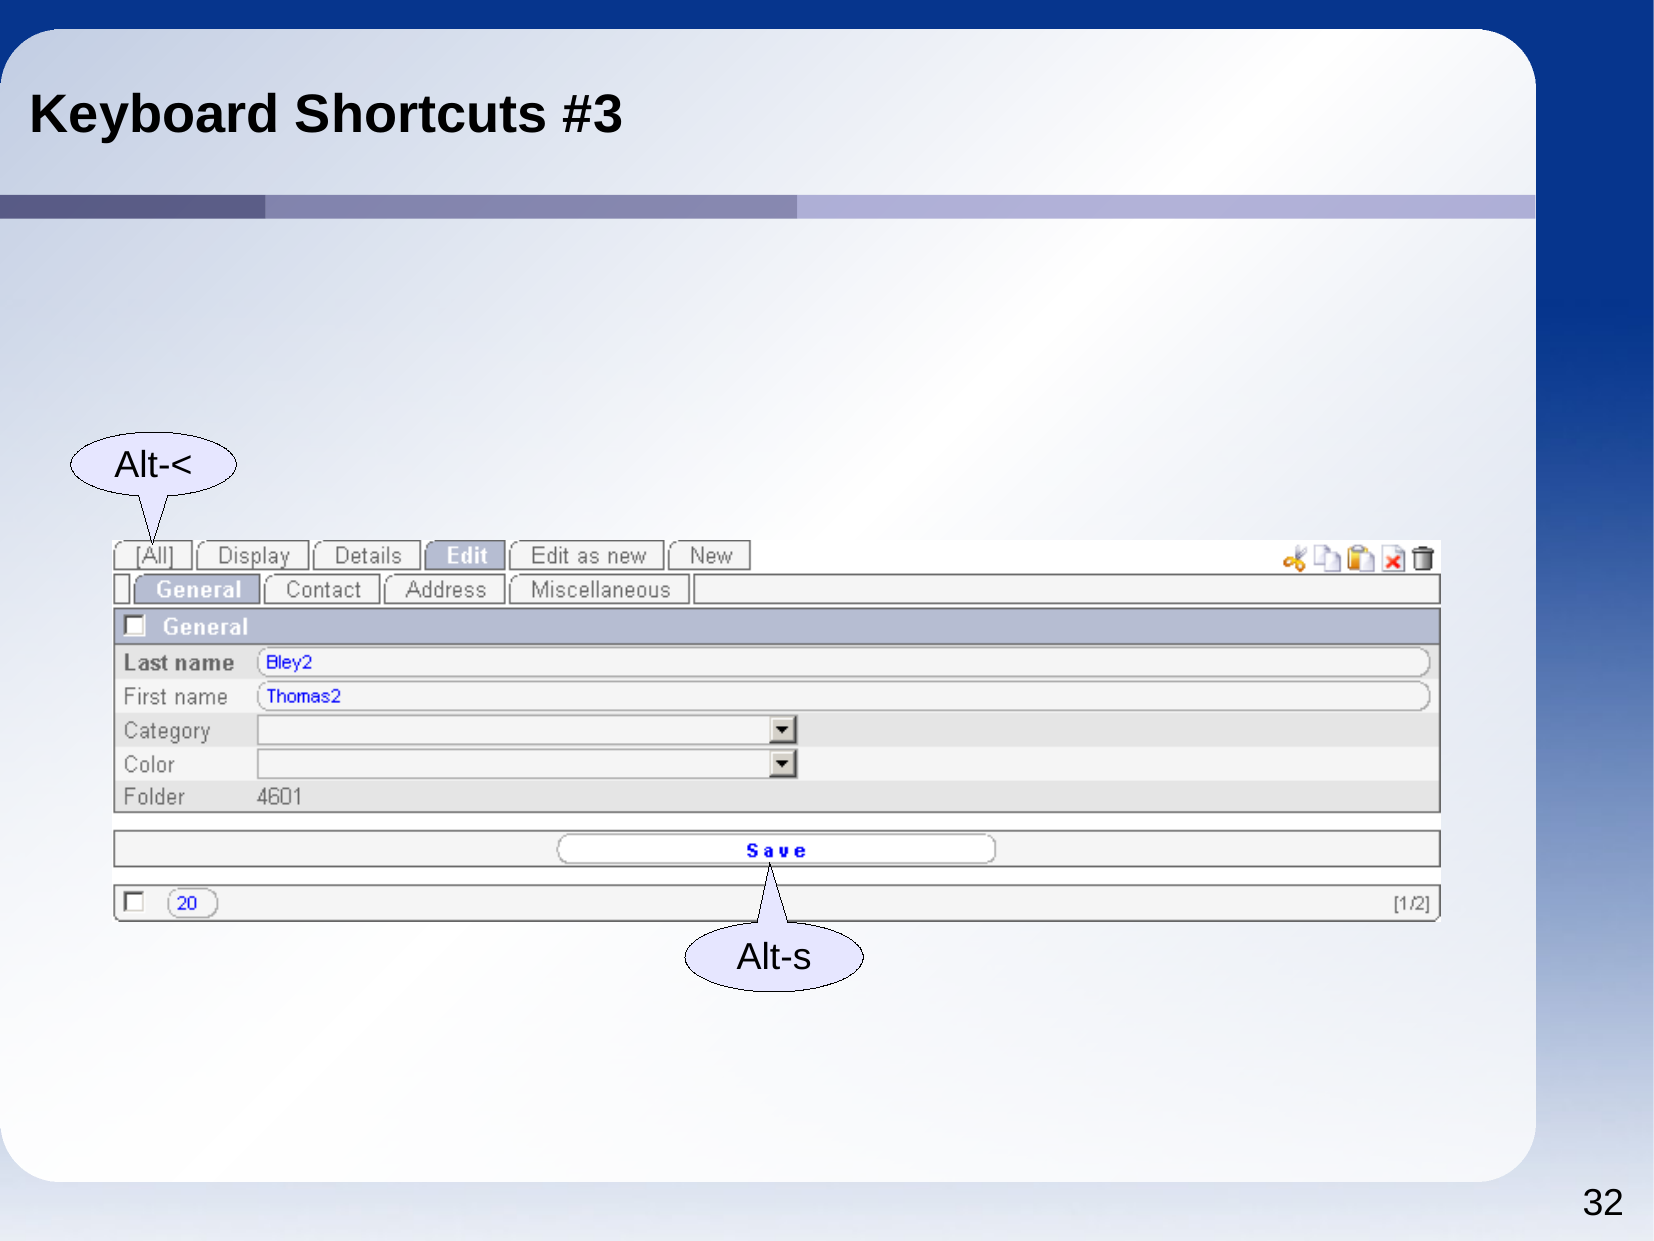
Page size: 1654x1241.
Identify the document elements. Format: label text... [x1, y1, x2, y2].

picture [112, 540, 1441, 922]
text_box Alt-s [684, 862, 864, 992]
title Keyboard Shortcuts #3 [29, 49, 1506, 178]
picture [0, 0, 1654, 1241]
text_box Alt-< [70, 432, 237, 545]
